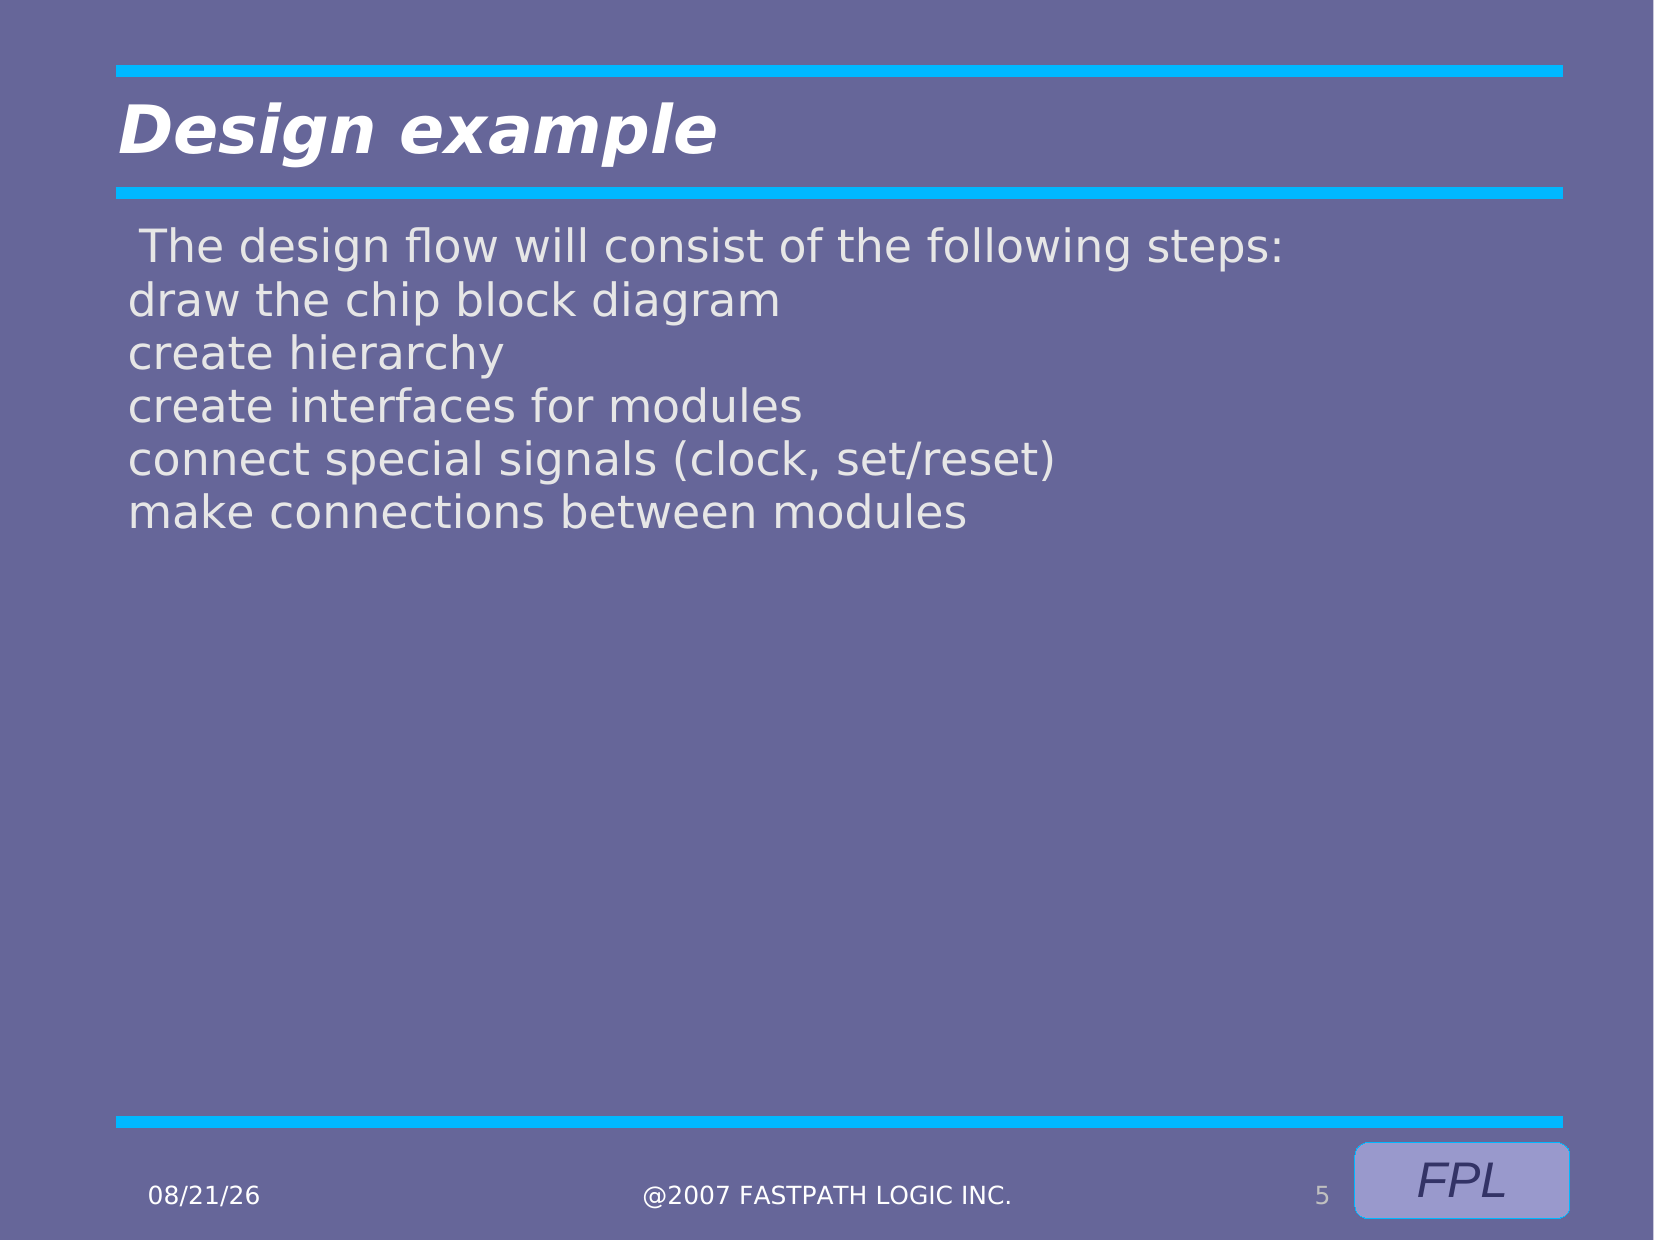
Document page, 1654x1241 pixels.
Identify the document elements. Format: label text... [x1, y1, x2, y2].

list The design flow will consist of the following steps: draw the chip block diagram create hierarchy create interfaces for modules connect special signals (clock, set/reset) make connections between modules [121, 220, 1561, 1133]
title Design example [118, 41, 1531, 219]
